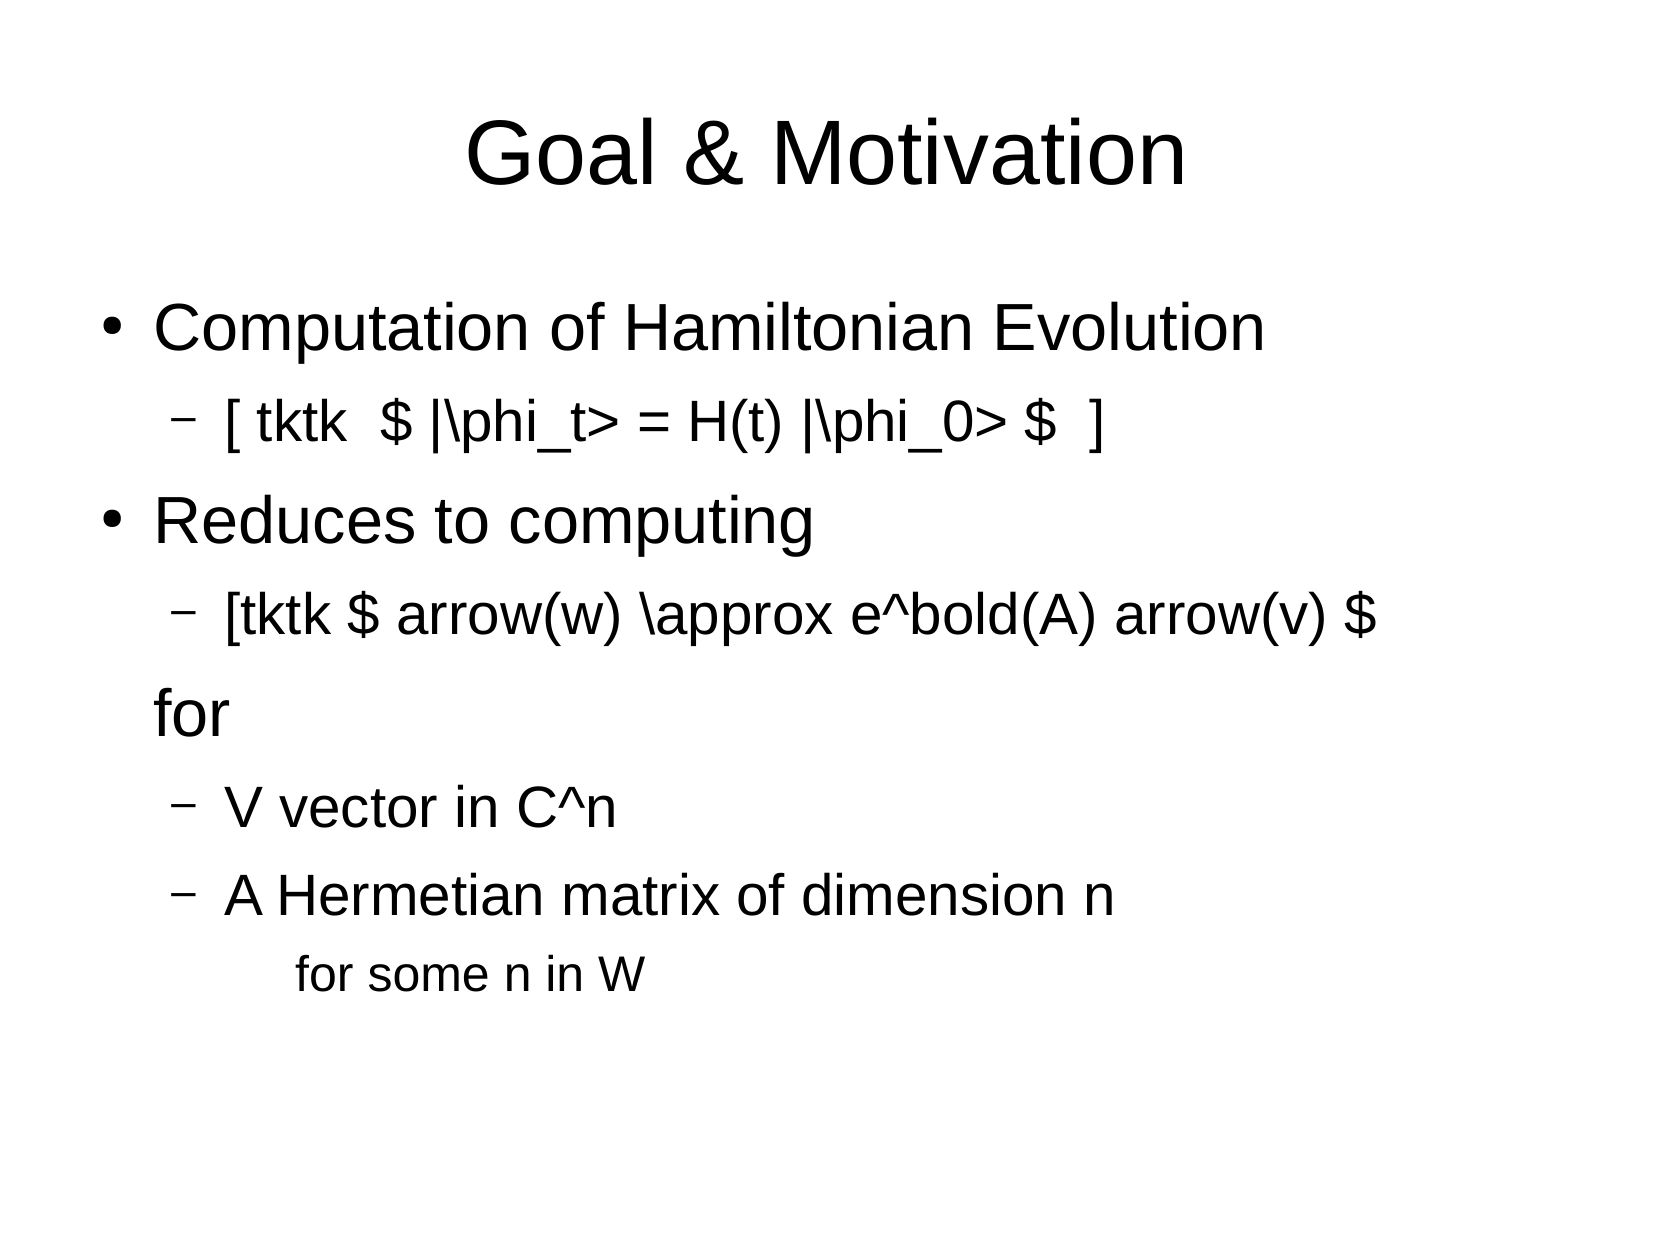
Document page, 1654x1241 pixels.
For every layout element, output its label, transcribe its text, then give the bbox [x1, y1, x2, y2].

title Goal & Motivation [82, 49, 1571, 257]
chart [611, 408, 730, 468]
list Computation of Hamiltonian Evolution [ tktk $ |\phi_t> = H(t) |\phi_0> $ ] Reduces to computing [tktk $ arrow(w) \approx e^bold(A) arrow(v) $ for V vector in C^n A Hermetian matrix of dimension n for some n in W [82, 290, 1571, 1010]
